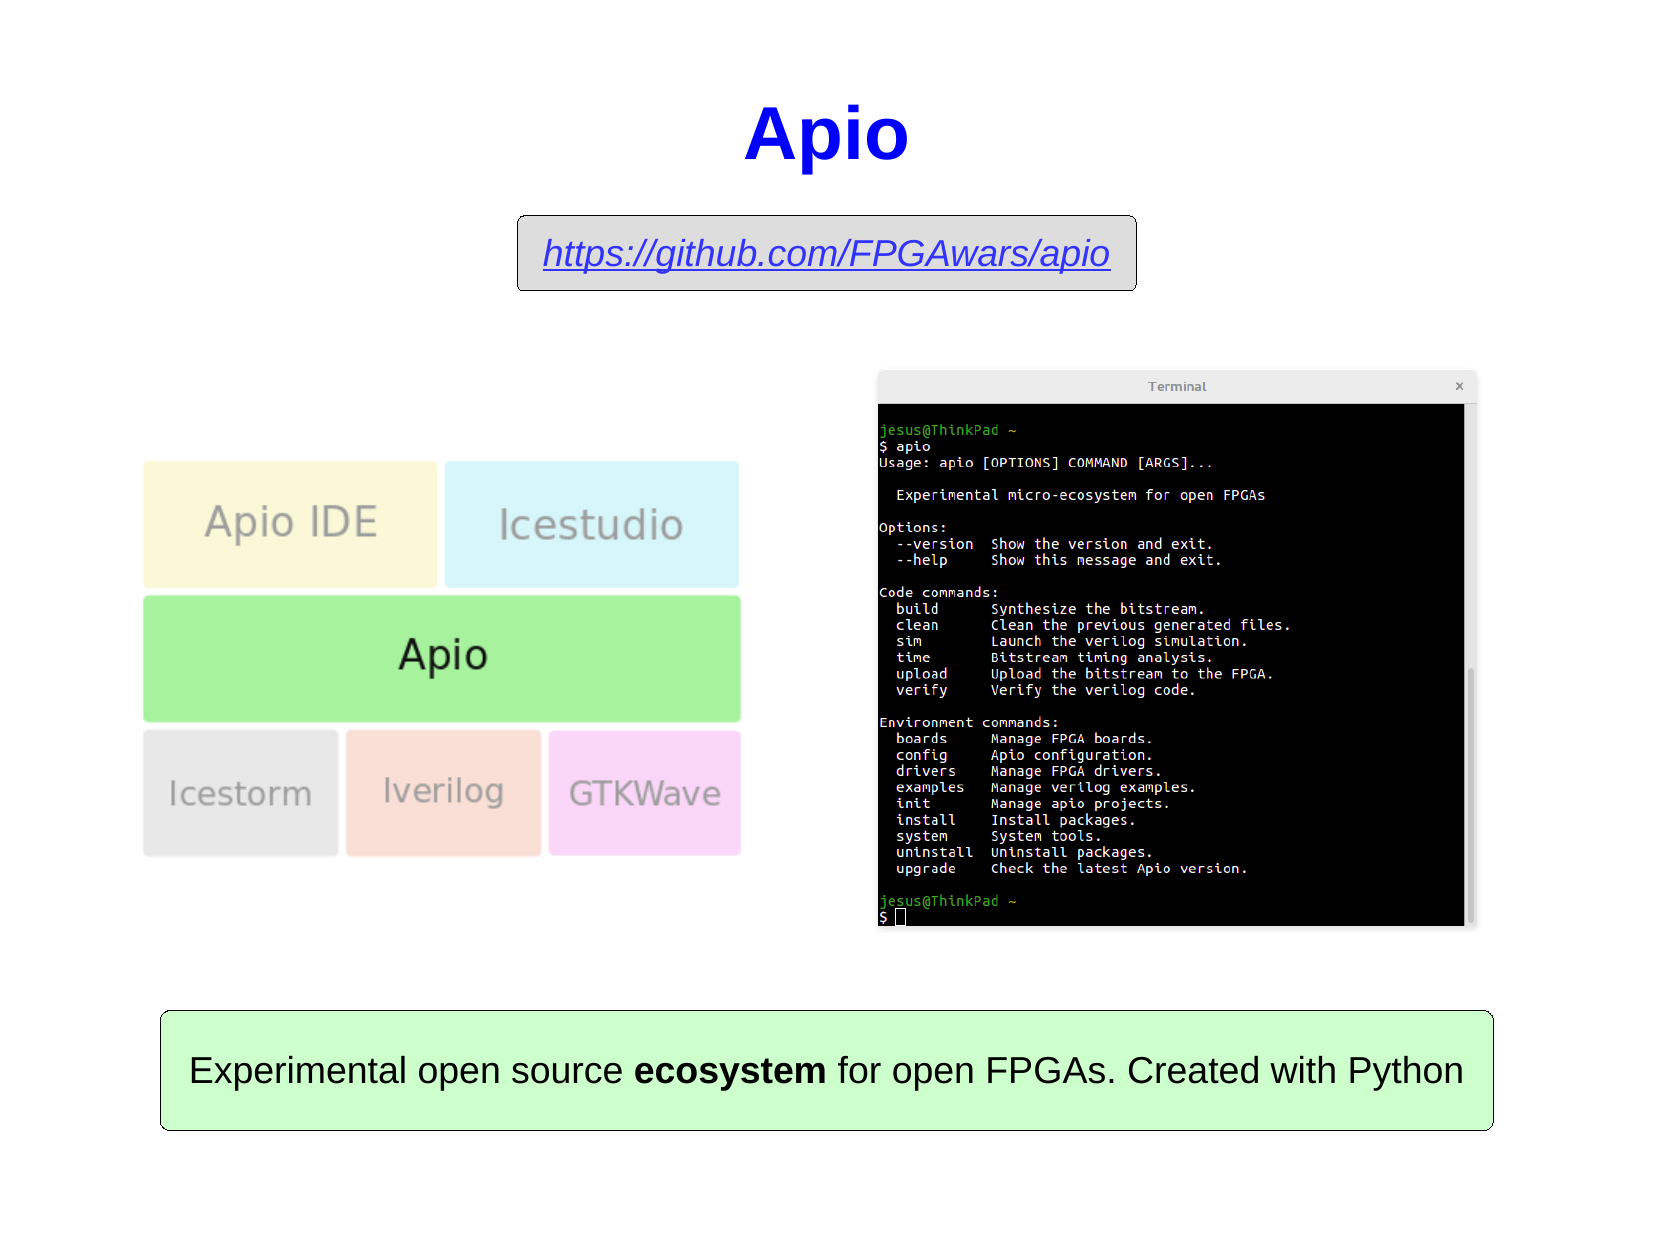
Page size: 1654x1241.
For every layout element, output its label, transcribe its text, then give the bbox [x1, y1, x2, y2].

picture [92, 396, 781, 923]
title Apio [82, 30, 1571, 238]
text_box https://github.com/FPGAwars/apio [517, 215, 1137, 291]
picture [870, 361, 1483, 933]
text_box Experimental open source ecosystem for open FPGAs. Created with Python [160, 1010, 1494, 1131]
